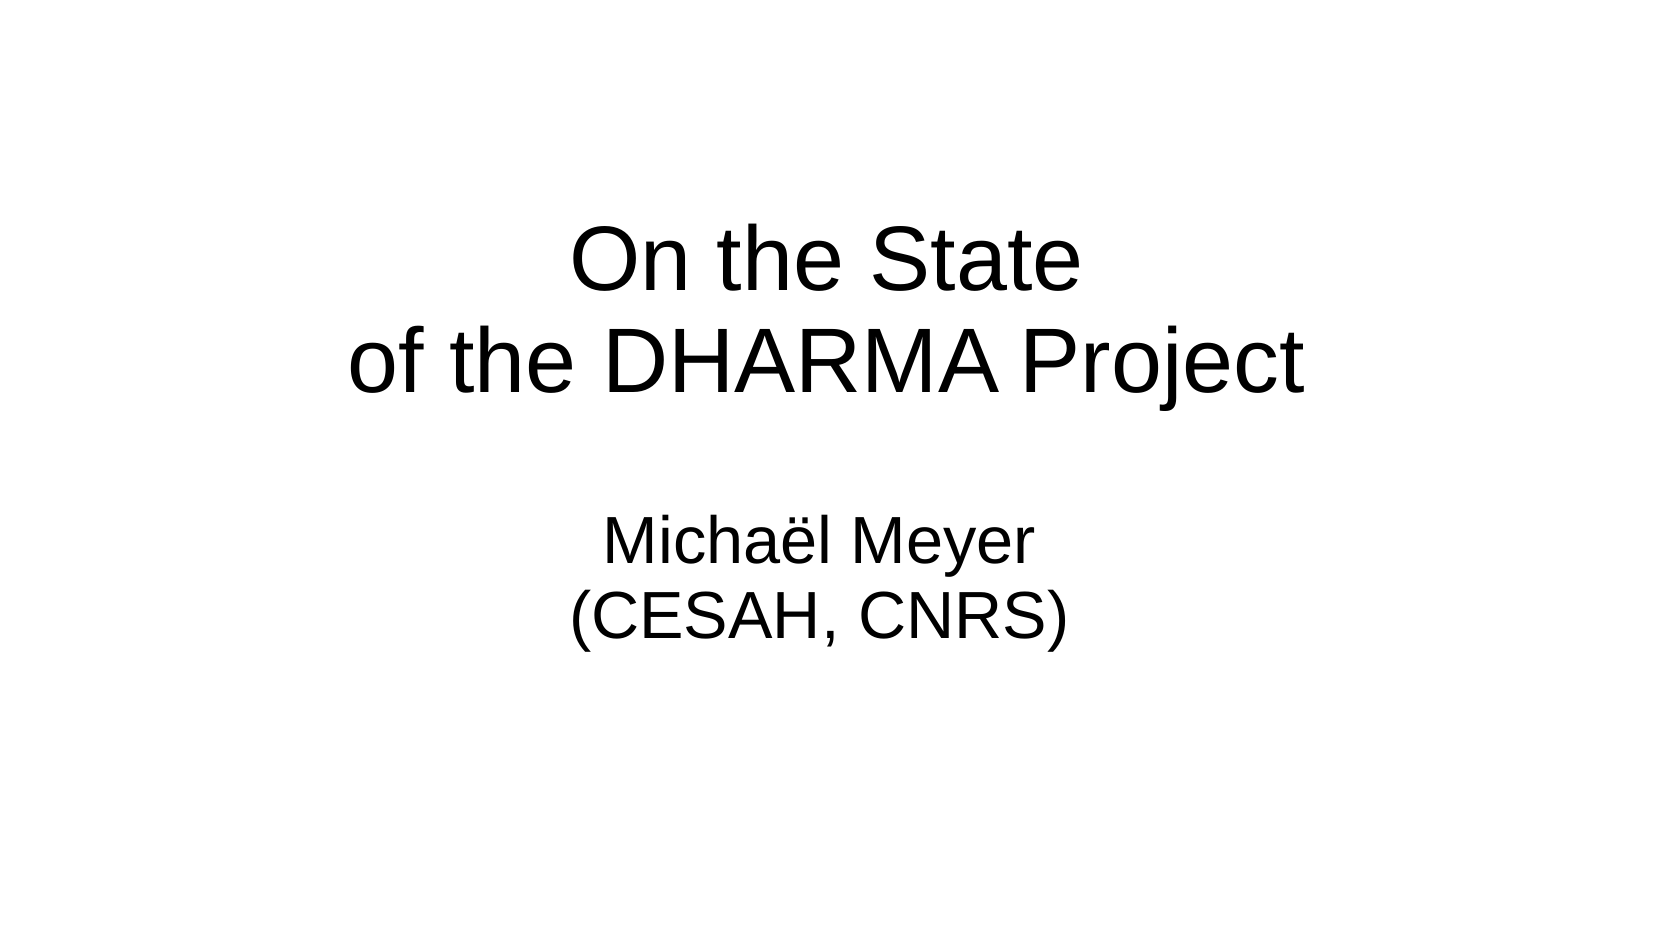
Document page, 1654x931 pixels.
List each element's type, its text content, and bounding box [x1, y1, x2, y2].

text_box Michaël Meyer (CESAH, CNRS) [450, 495, 1189, 703]
title On the State of the DHARMA Project [82, 207, 1571, 413]
